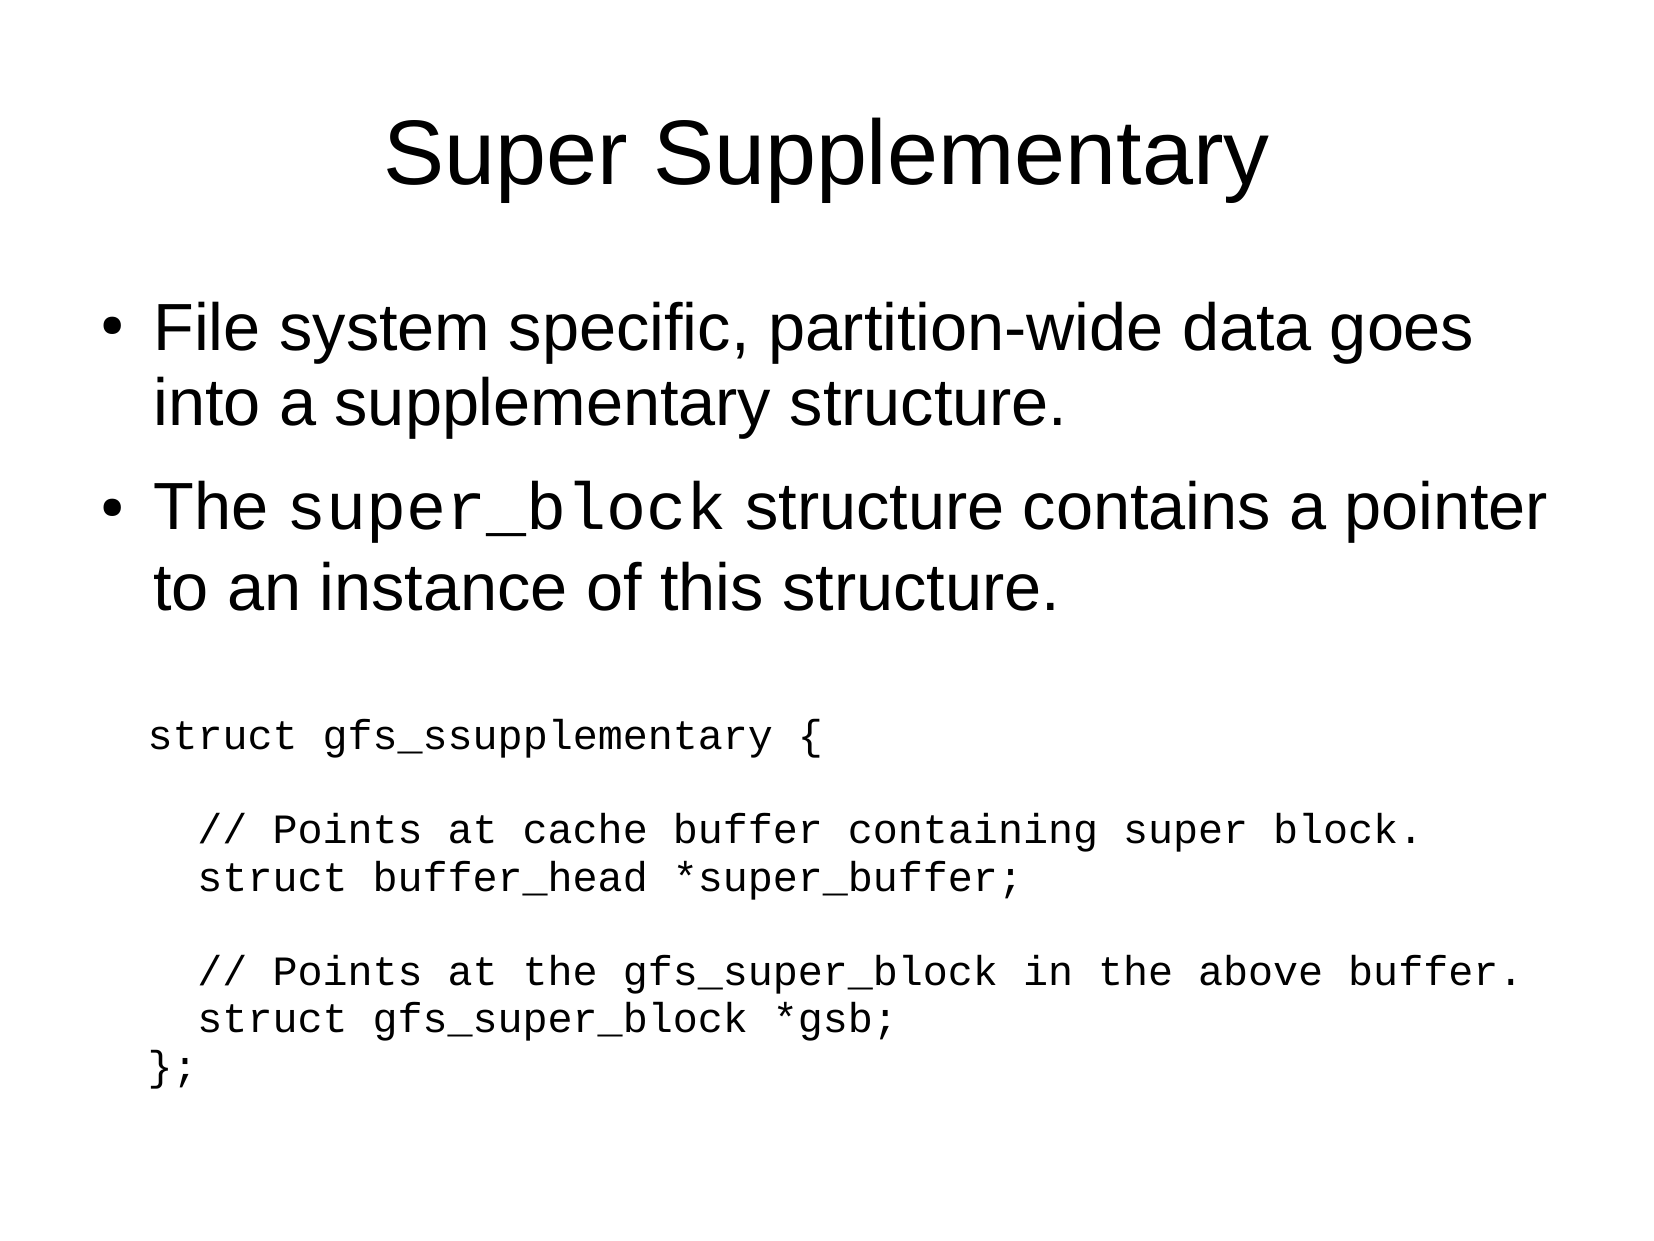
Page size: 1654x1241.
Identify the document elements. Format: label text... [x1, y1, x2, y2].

list File system specific, partition-wide data goes into a supplementary structure. The super_block structure contains a pointer to an instance of this structure. [82, 290, 1571, 1094]
text_box struct gfs_ssupplementary { // Points at cache buffer containing super block. struct buffer_head *super_buffer; // Points at the gfs_super_block in the above buffer. struct gfs_super_block *gsb; }; [132, 707, 1538, 1126]
title Super Supplementary [82, 56, 1571, 250]
